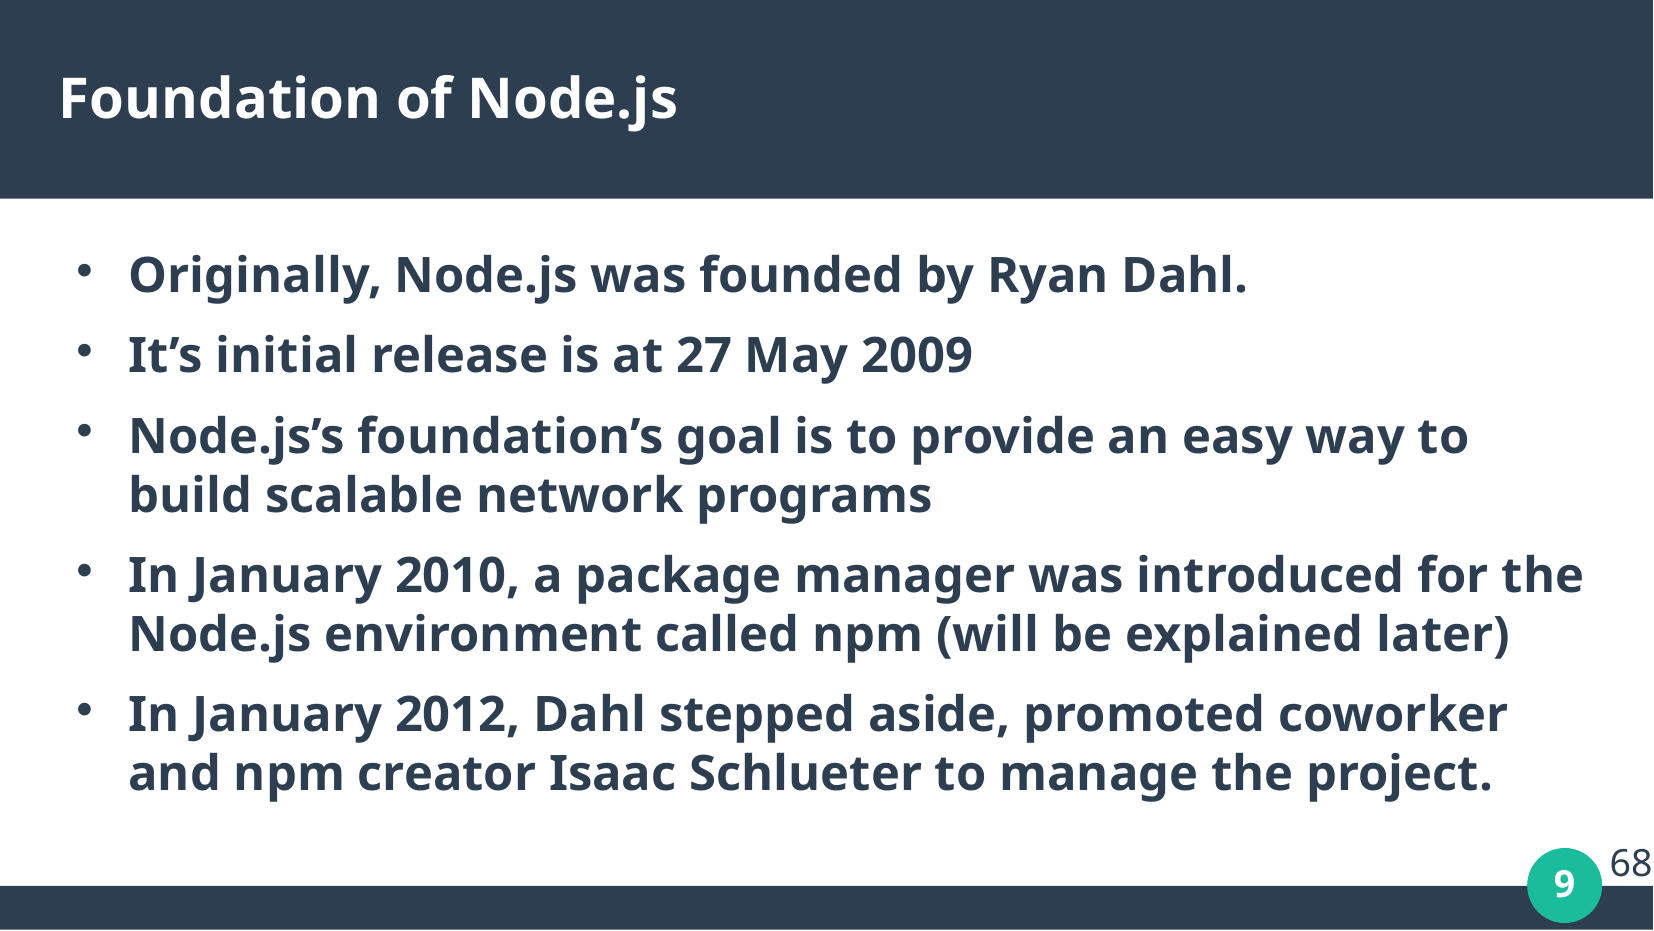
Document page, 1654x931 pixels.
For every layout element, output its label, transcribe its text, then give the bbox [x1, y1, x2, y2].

title Foundation of Node.js [59, 37, 1594, 155]
list Originally, Node.js was founded by Ryan Dahl. It’s initial release is at 27 May 2009 Node.js’s foundation’s goal is to provide an easy way to build scalable network programs In January 2010, a package manager was introduced for the Node.js environment called npm (will be explained later) In January 2012, Dahl stepped aside, promoted coworker and npm creator Isaac Schlueter to manage the project. [59, 243, 1594, 864]
text_box 68 [1588, 830, 1654, 899]
